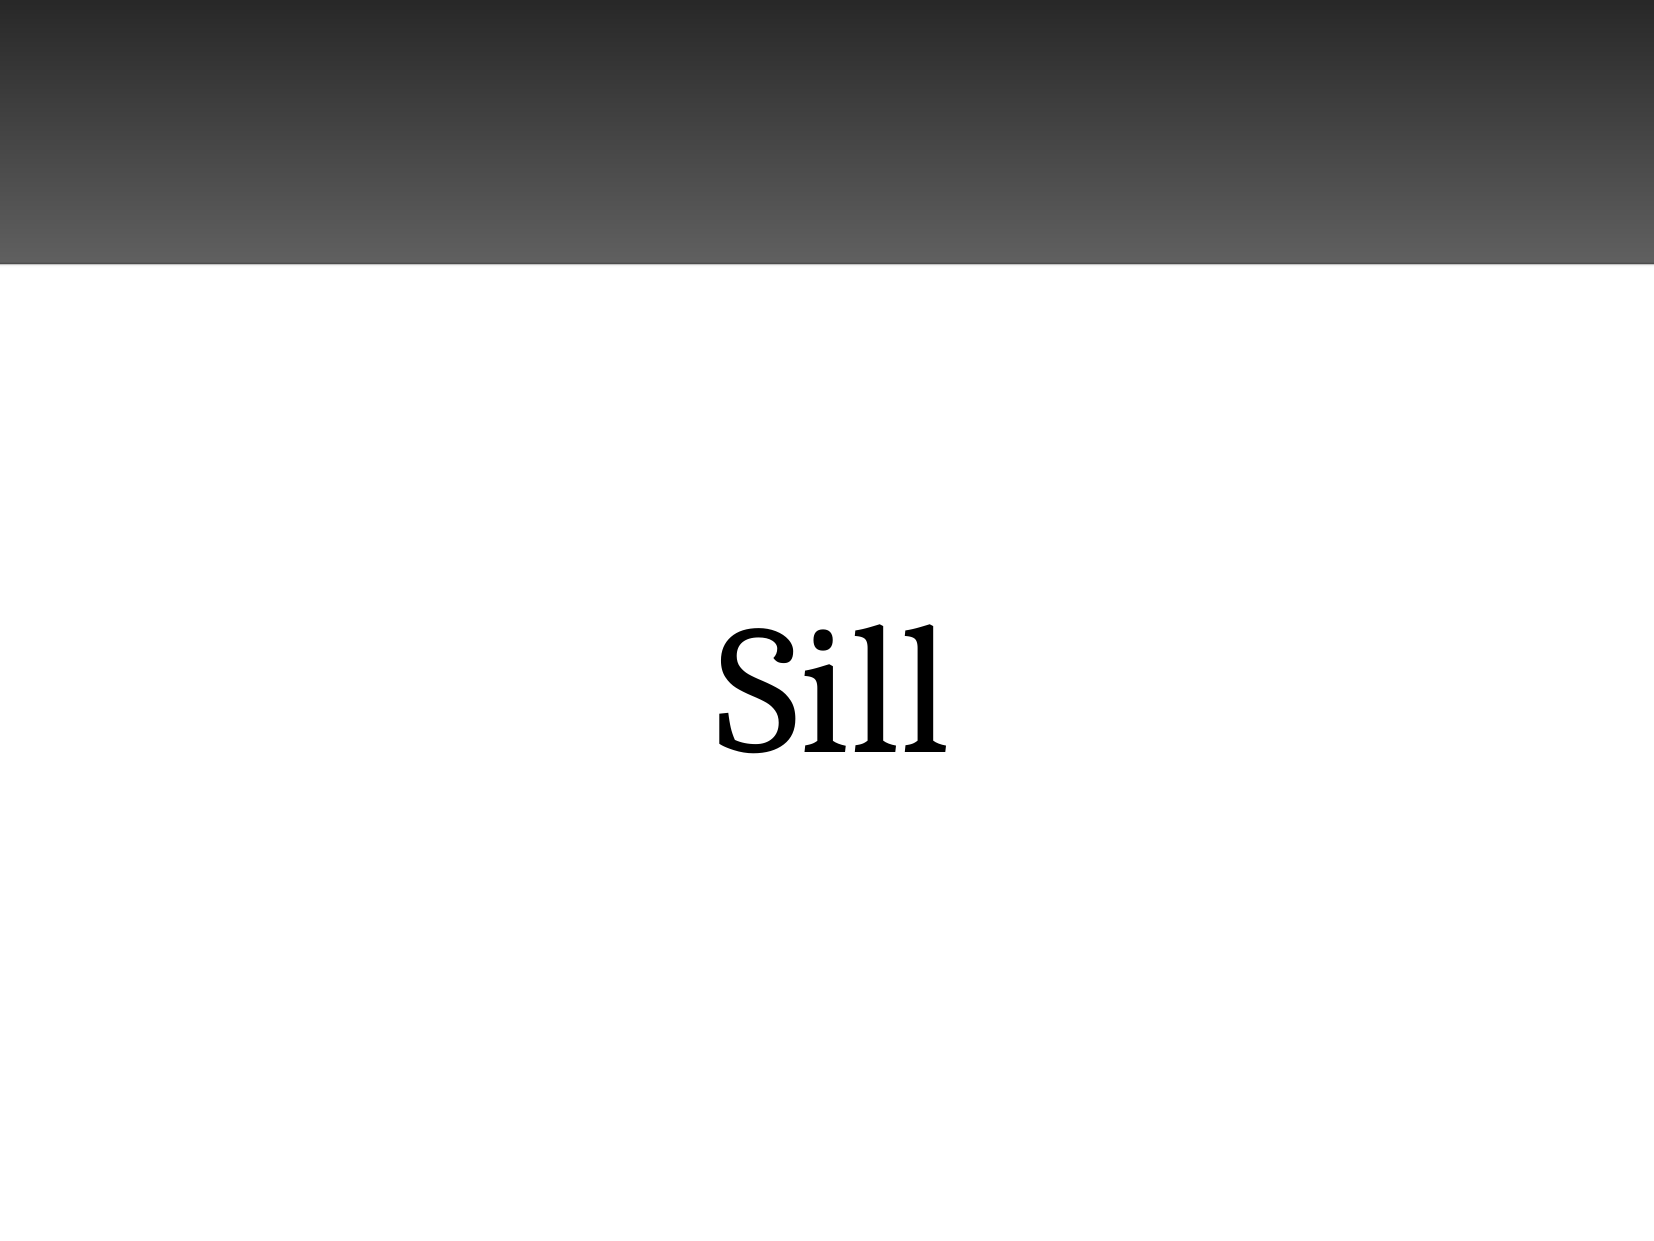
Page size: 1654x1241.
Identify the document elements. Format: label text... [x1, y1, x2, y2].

list Sill [130, 525, 1537, 797]
